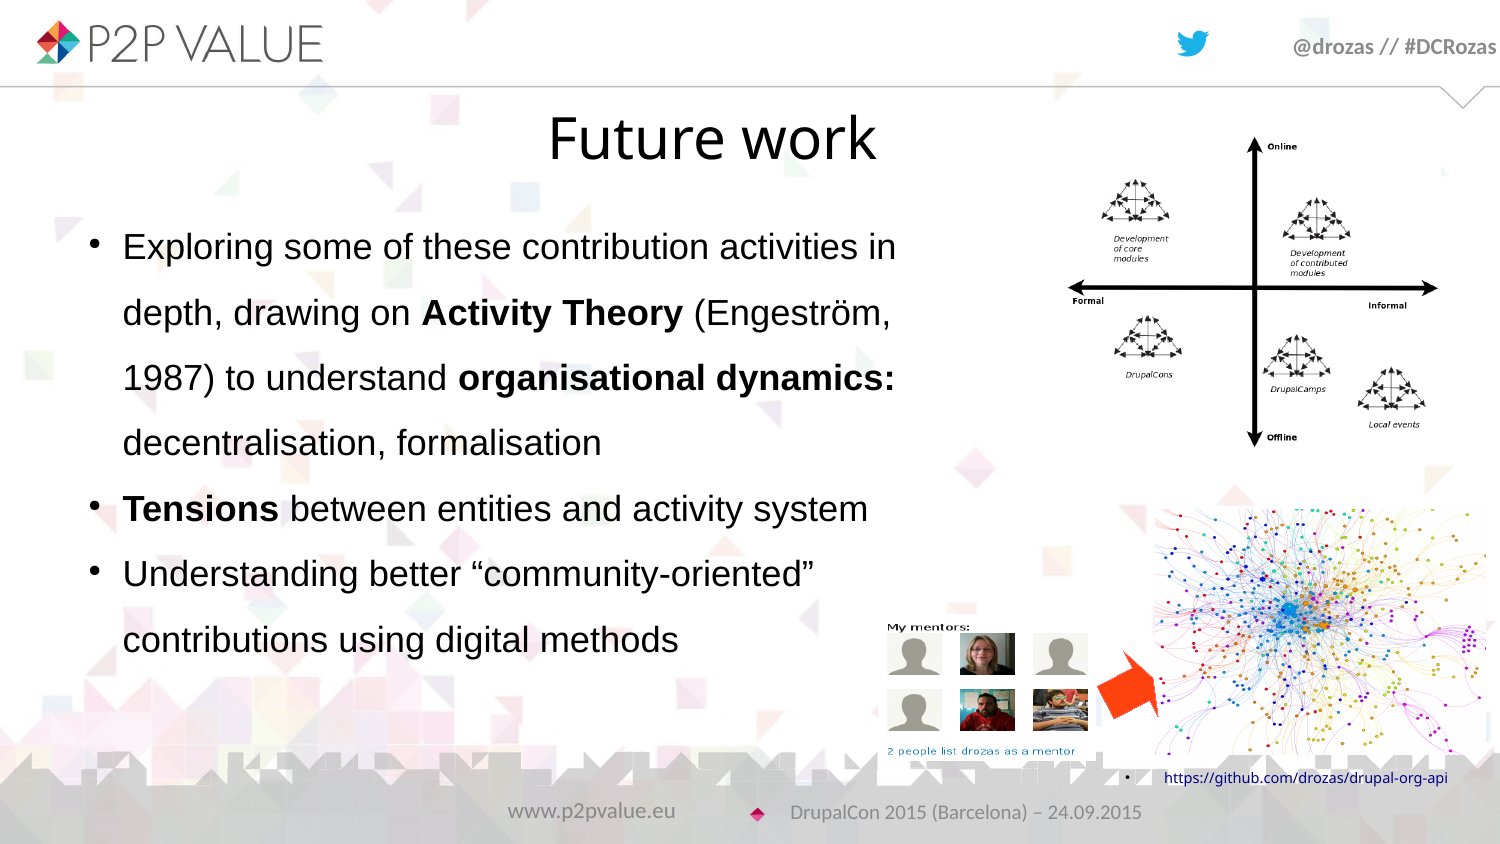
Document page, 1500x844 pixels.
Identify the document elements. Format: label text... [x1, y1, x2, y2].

text_box DrupalCon 2015 (Barcelona) – 24.09.2015 [777, 788, 1470, 834]
text_box [1097, 651, 1159, 719]
subtitle Exploring some of these contribution activities in depth, drawing on Activity Theory (Engeström, 1987) to understand organisational dynamics: decentralisation, formalisation Tensions between entities and activity system Understanding better “community-oriented” contributions using digital methods [75, 195, 916, 736]
title Future work [60, 92, 1366, 181]
text_box @drozas // #DCRozas [1170, 15, 1500, 76]
text_box www.p2pvalue.eu [501, 789, 720, 829]
picture [0, 0, 1500, 844]
text_box https://github.com/drozas/drupal-org-api [1125, 751, 1500, 796]
